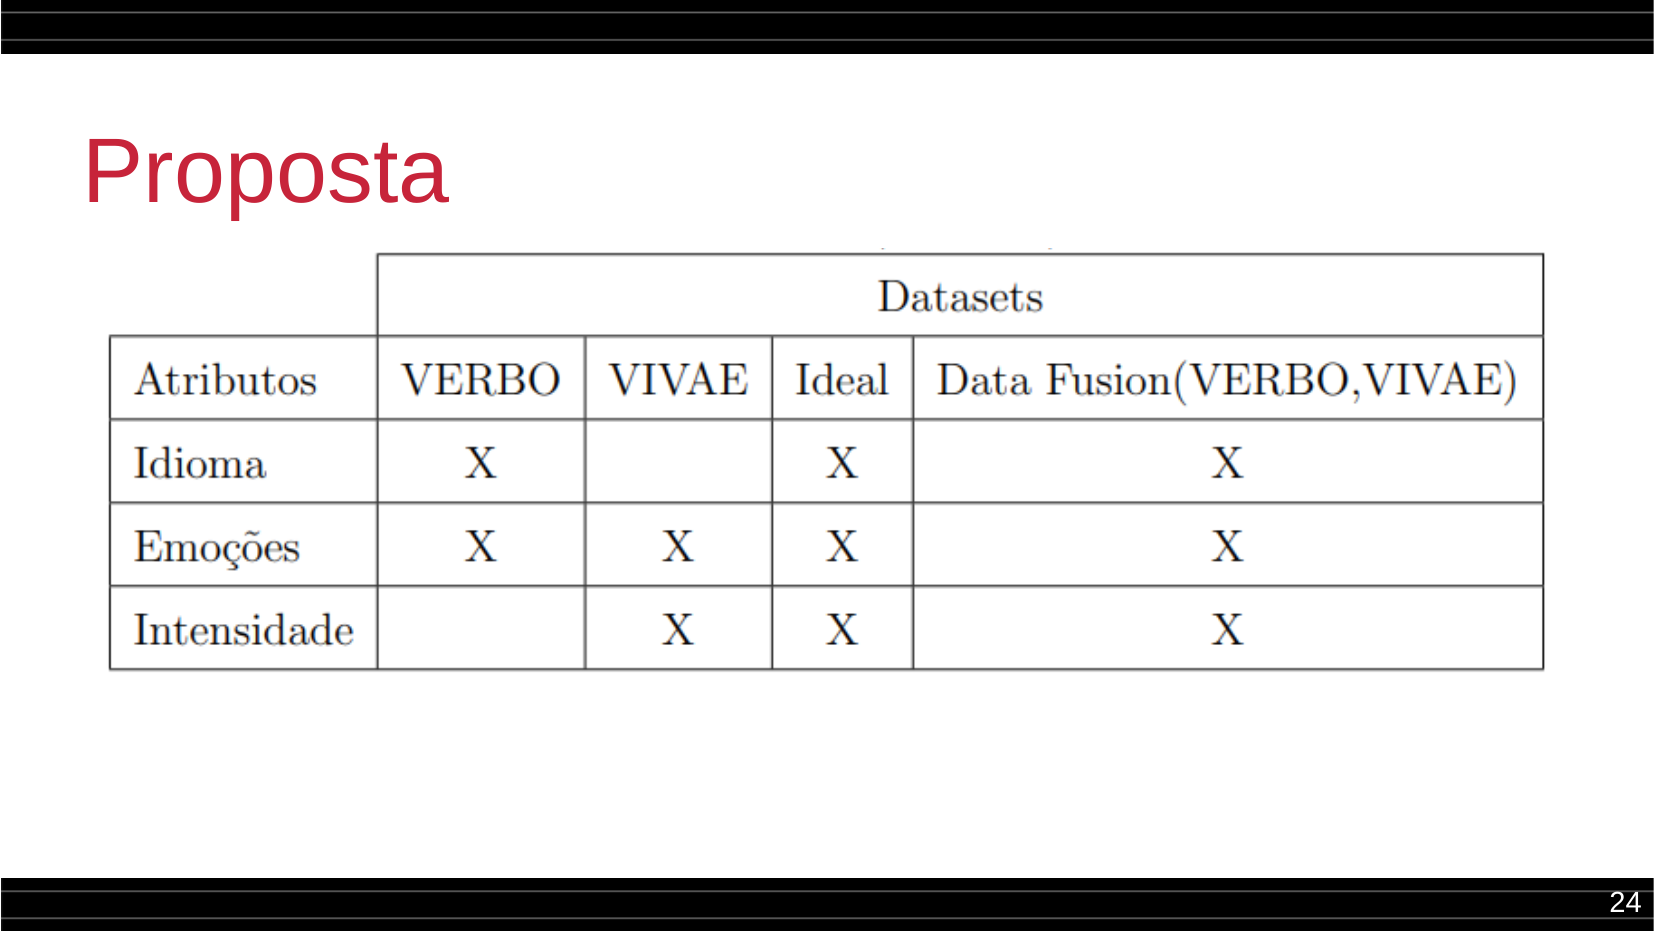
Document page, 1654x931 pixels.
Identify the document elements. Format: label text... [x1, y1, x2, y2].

picture [104, 248, 1550, 683]
picture [1, 878, 1654, 931]
picture [1, 0, 1654, 54]
title Proposta [82, 92, 1571, 249]
